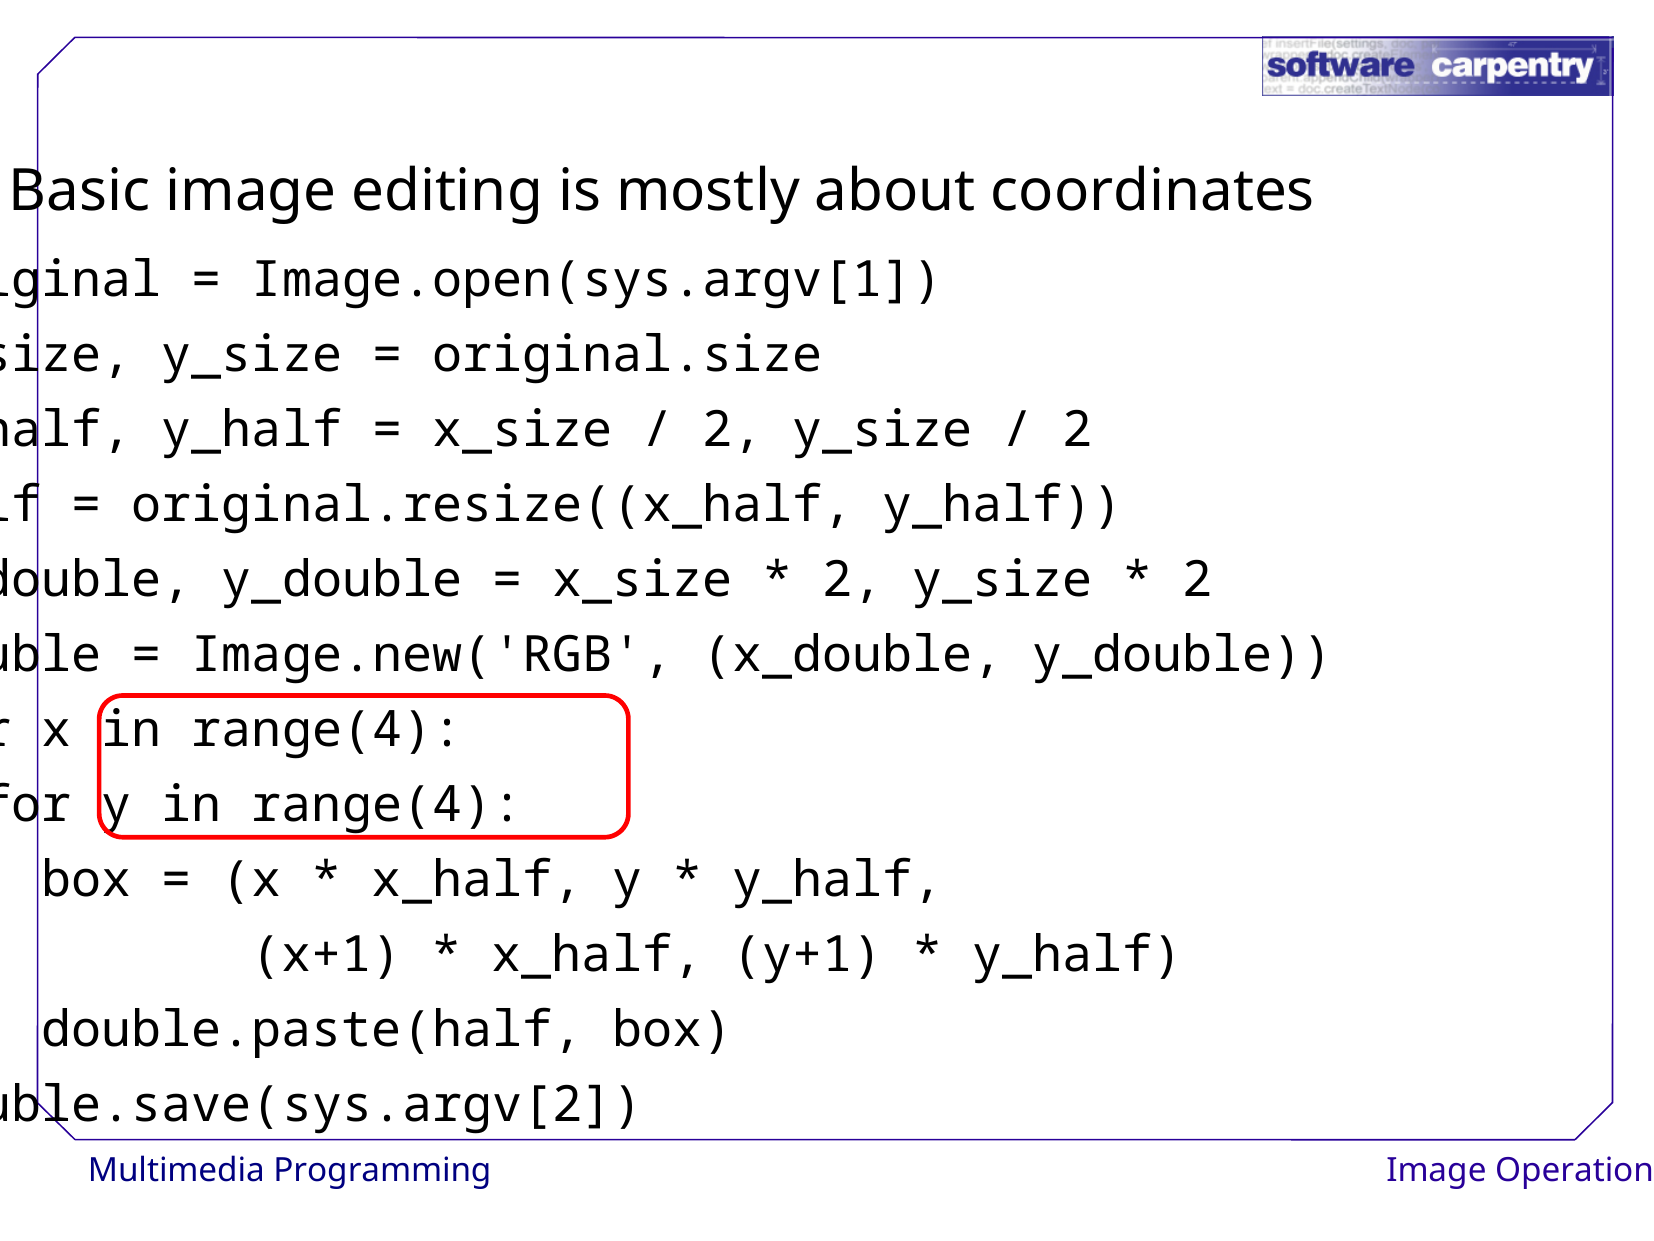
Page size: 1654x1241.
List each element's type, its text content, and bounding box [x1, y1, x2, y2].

picture [1262, 36, 1614, 96]
text_box original = Image.open(sys.argv[1]) x_size, y_size = original.size x_half, y_half = x_size / 2, y_size / 2 half = original.resize((x_half, y_half)) x_double, y_double = x_size * 2, y_size * 2 double = Image.new('RGB', (x_double, y_double)) for x in range(4): for y in range(4): box = (x * x_half, y * y_half, (x+1) * x_half, (y+1) * y_half) double.paste(half, box) double.save(sys.argv[2]) [0, 223, 1497, 1140]
text_box Basic image editing is mostly about coordinates [0, 109, 1480, 223]
